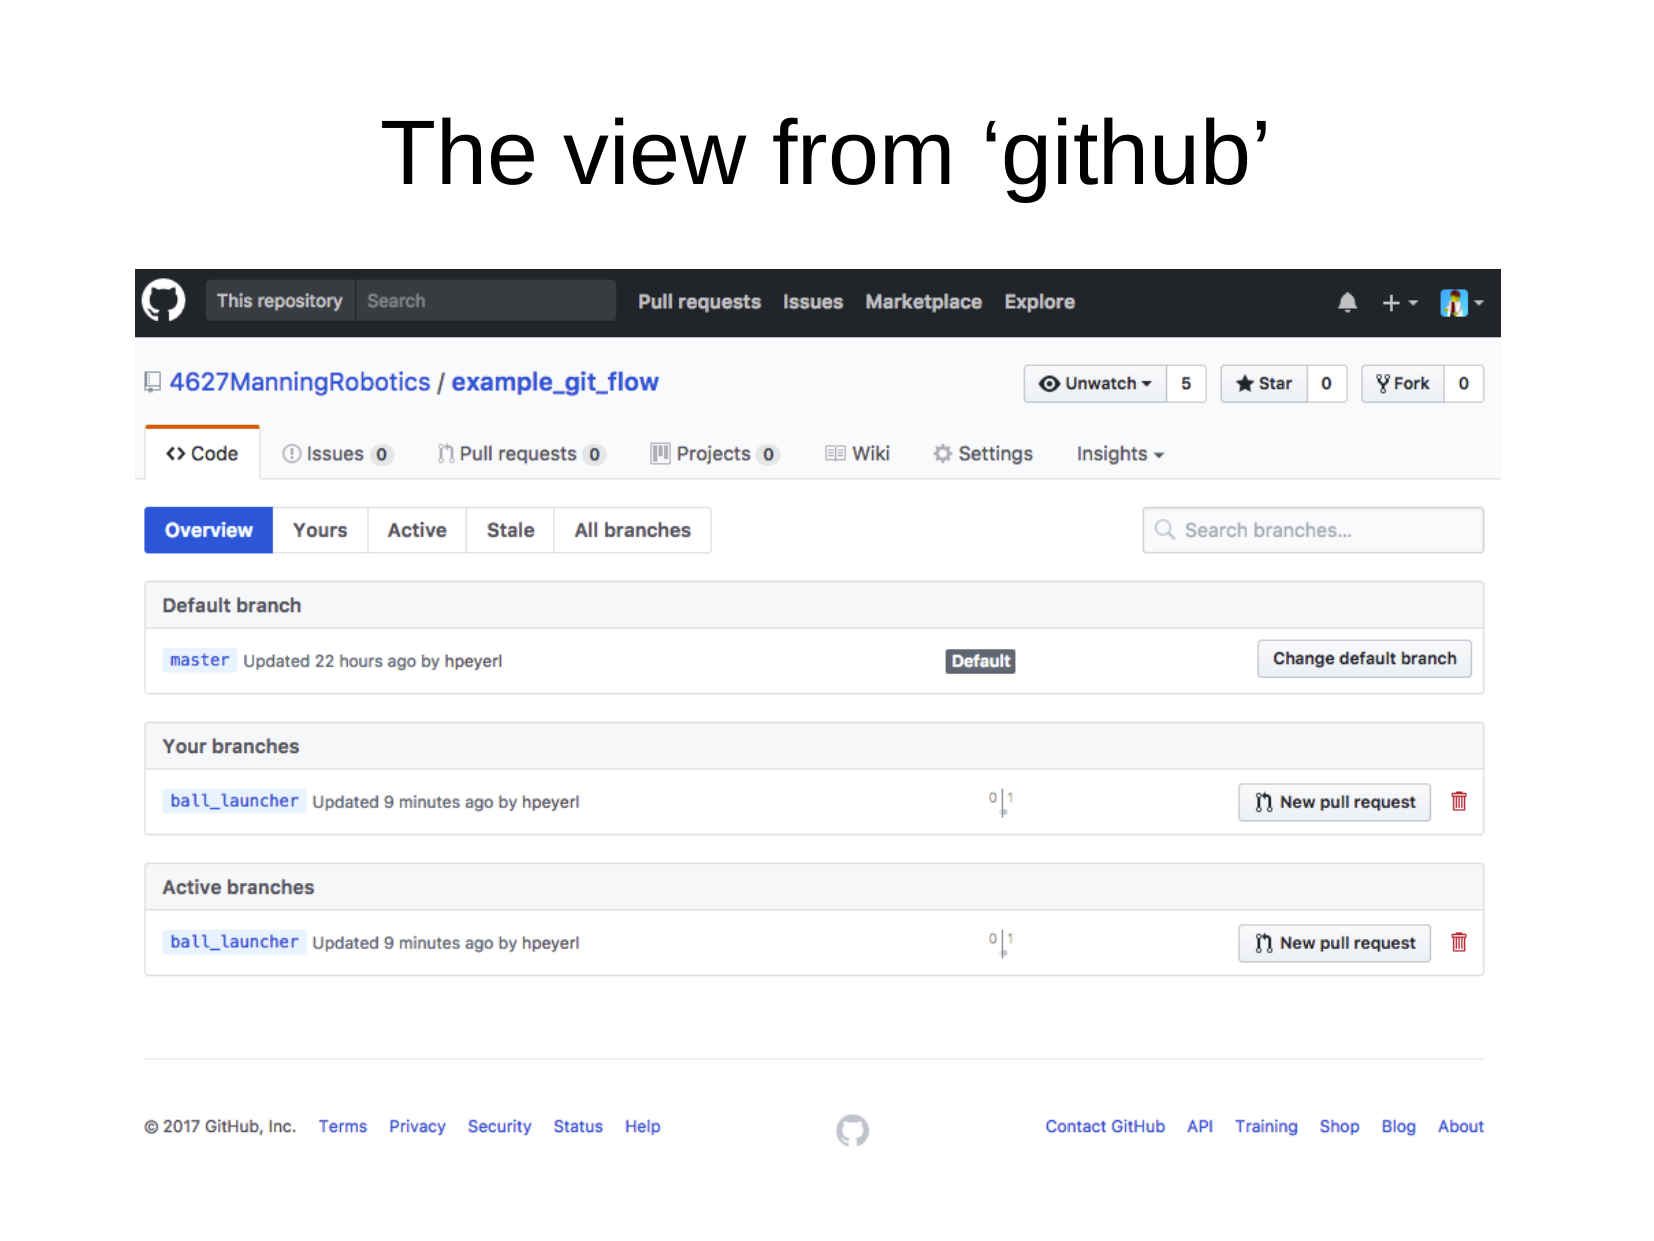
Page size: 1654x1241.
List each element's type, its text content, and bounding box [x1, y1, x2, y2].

title The view from ‘github’ [82, 49, 1571, 257]
picture [135, 269, 1501, 1157]
